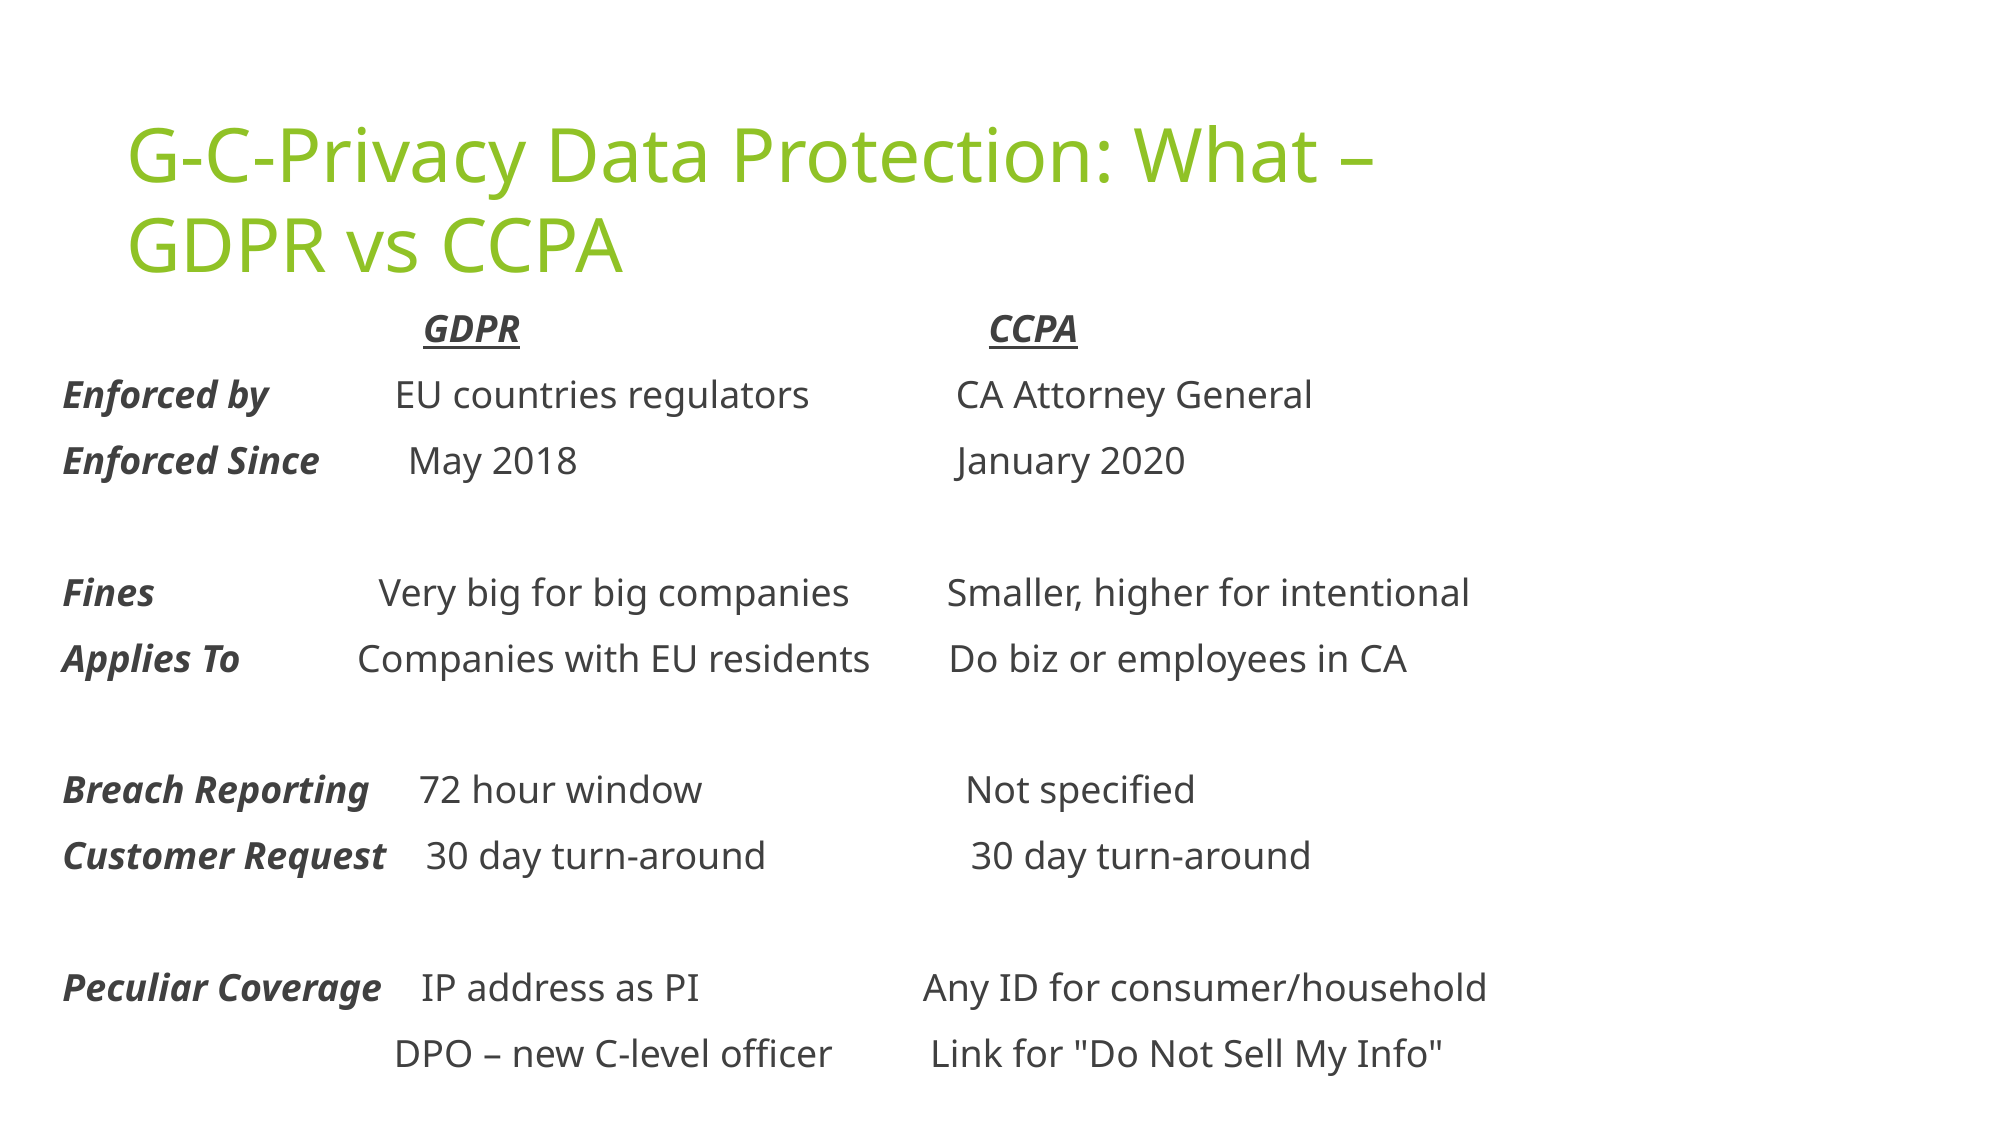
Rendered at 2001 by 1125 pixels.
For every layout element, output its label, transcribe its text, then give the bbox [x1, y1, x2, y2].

list GDPR CCPA Enforced by EU countries regulators CA Attorney General Enforced Since May 2018 January 2020 Fines Very big for big companies Smaller, higher for intentional Applies To Companies with EU residents Do biz or employees in CA Breach Reporting 72 hour window Not specified Customer Request 30 day turn-around 30 day turn-around Peculiar Coverage IP address as PI Any ID for consumer/household DPO – new C-level officer Link for "Do Not Sell My Info" [47, 297, 1637, 1100]
title G-C-Privacy Data Protection: What – GDPR vs CCPA [111, 99, 1522, 297]
